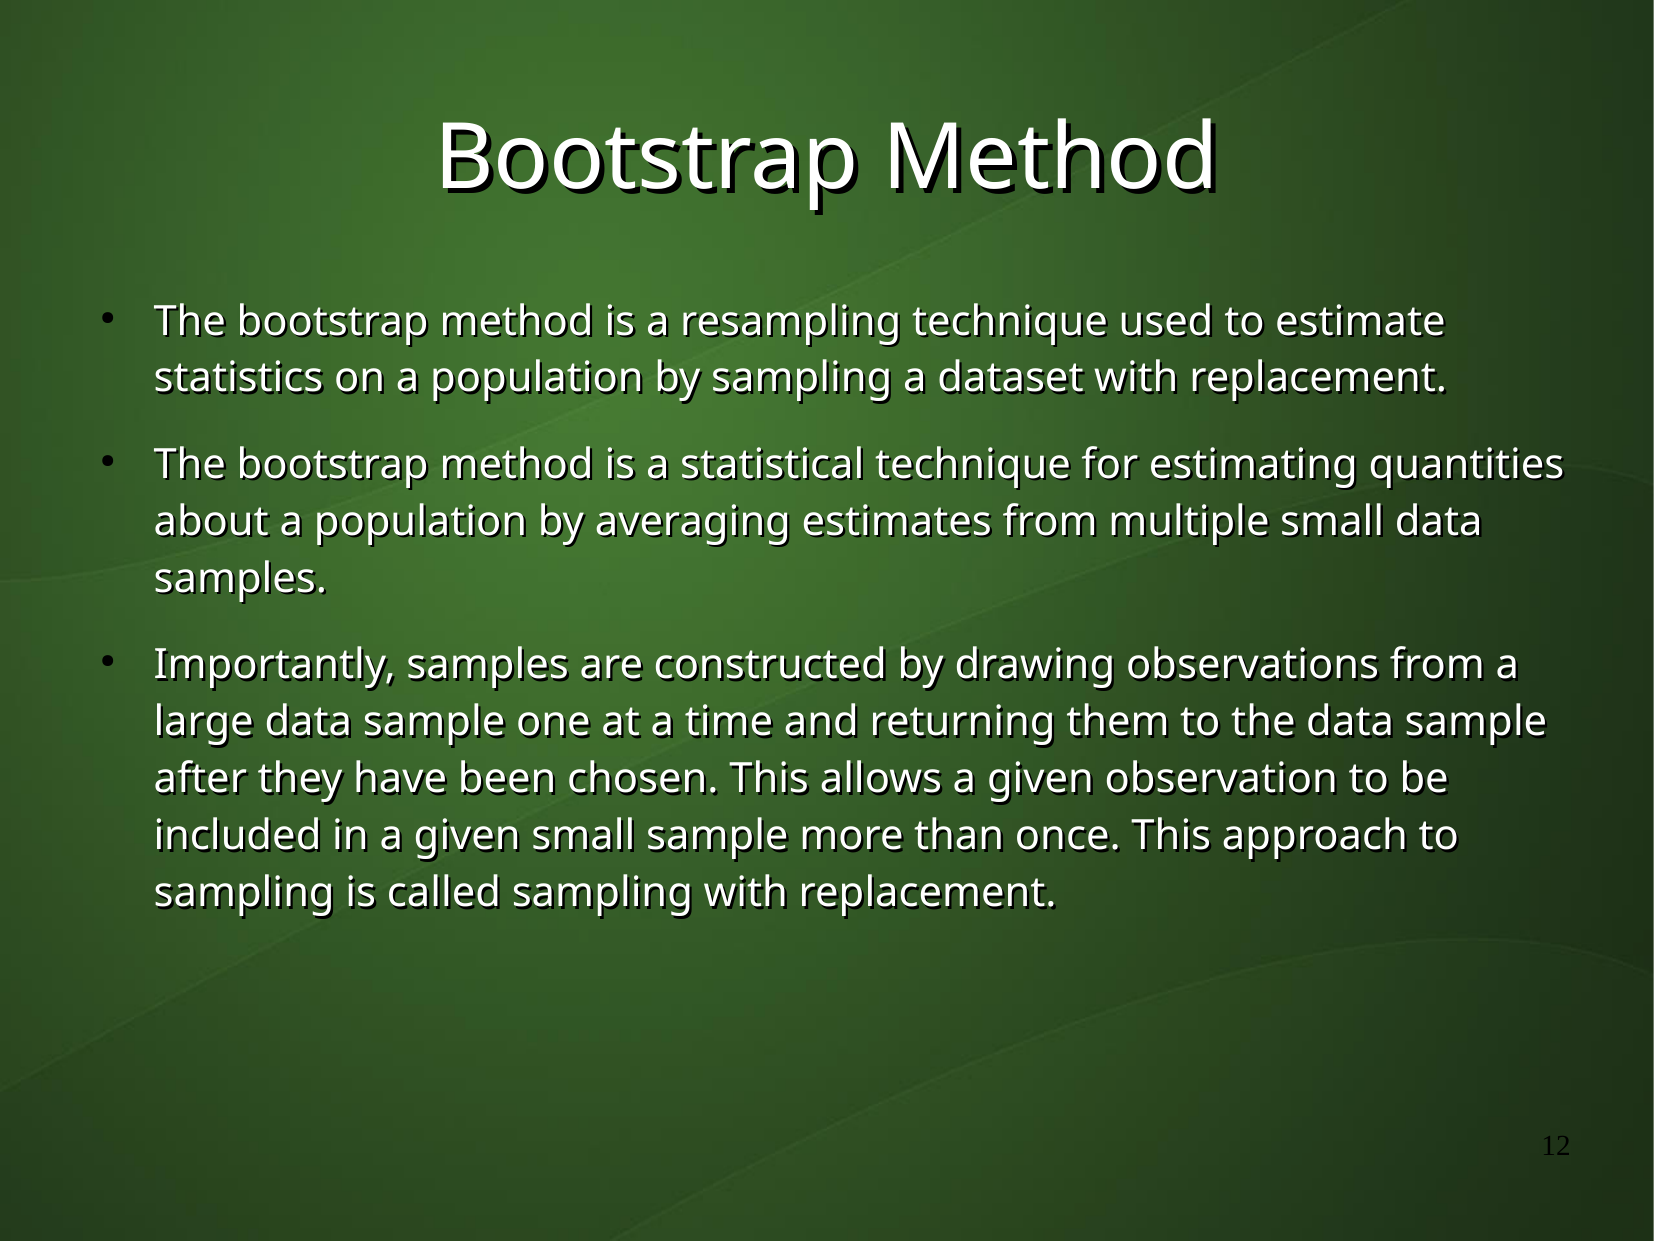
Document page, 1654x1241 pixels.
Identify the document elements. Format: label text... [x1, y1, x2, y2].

picture [0, 0, 1654, 1241]
list The bootstrap method is a resampling technique used to estimate statistics on a population by sampling a dataset with replacement. The bootstrap method is a statistical technique for estimating quantities about a population by averaging estimates from multiple small data samples. Importantly, samples are constructed by drawing observations from a large data sample one at a time and returning them to the data sample after they have been chosen. This allows a given observation to be included in a given small sample more than once. This approach to sampling is called sampling with replacement. [82, 290, 1571, 1010]
title Bootstrap Method [82, 49, 1571, 257]
